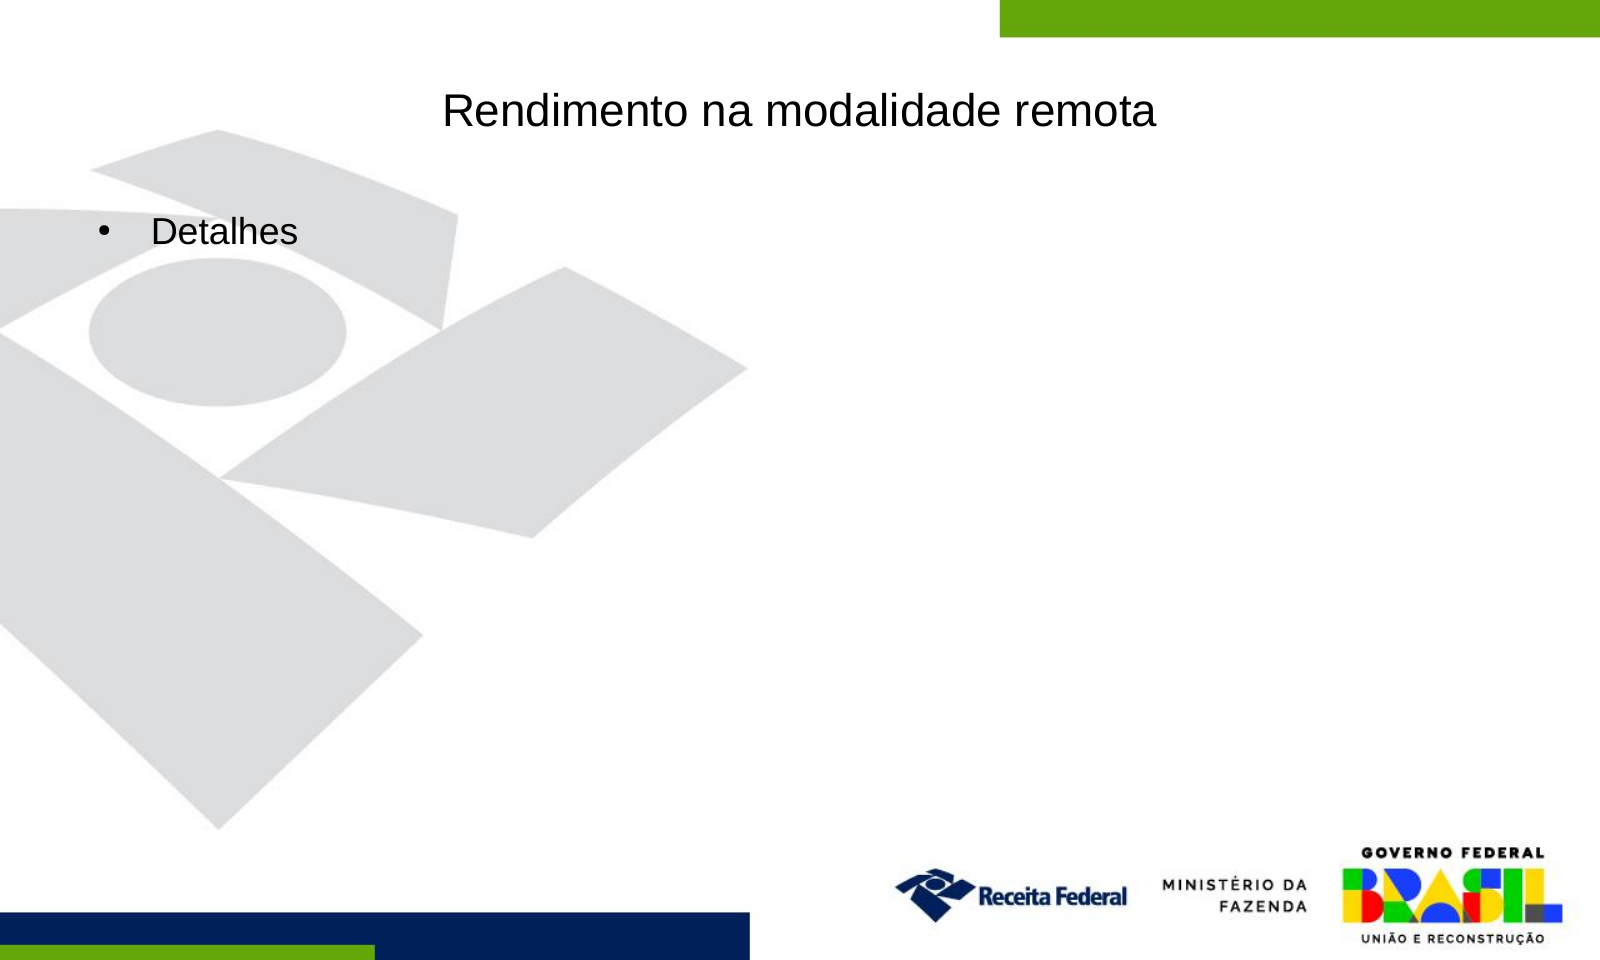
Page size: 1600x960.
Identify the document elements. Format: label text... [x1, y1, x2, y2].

list Detalhes [79, 210, 1520, 734]
title Rendimento na modalidade remota [79, 35, 1520, 187]
picture [0, 0, 1600, 960]
